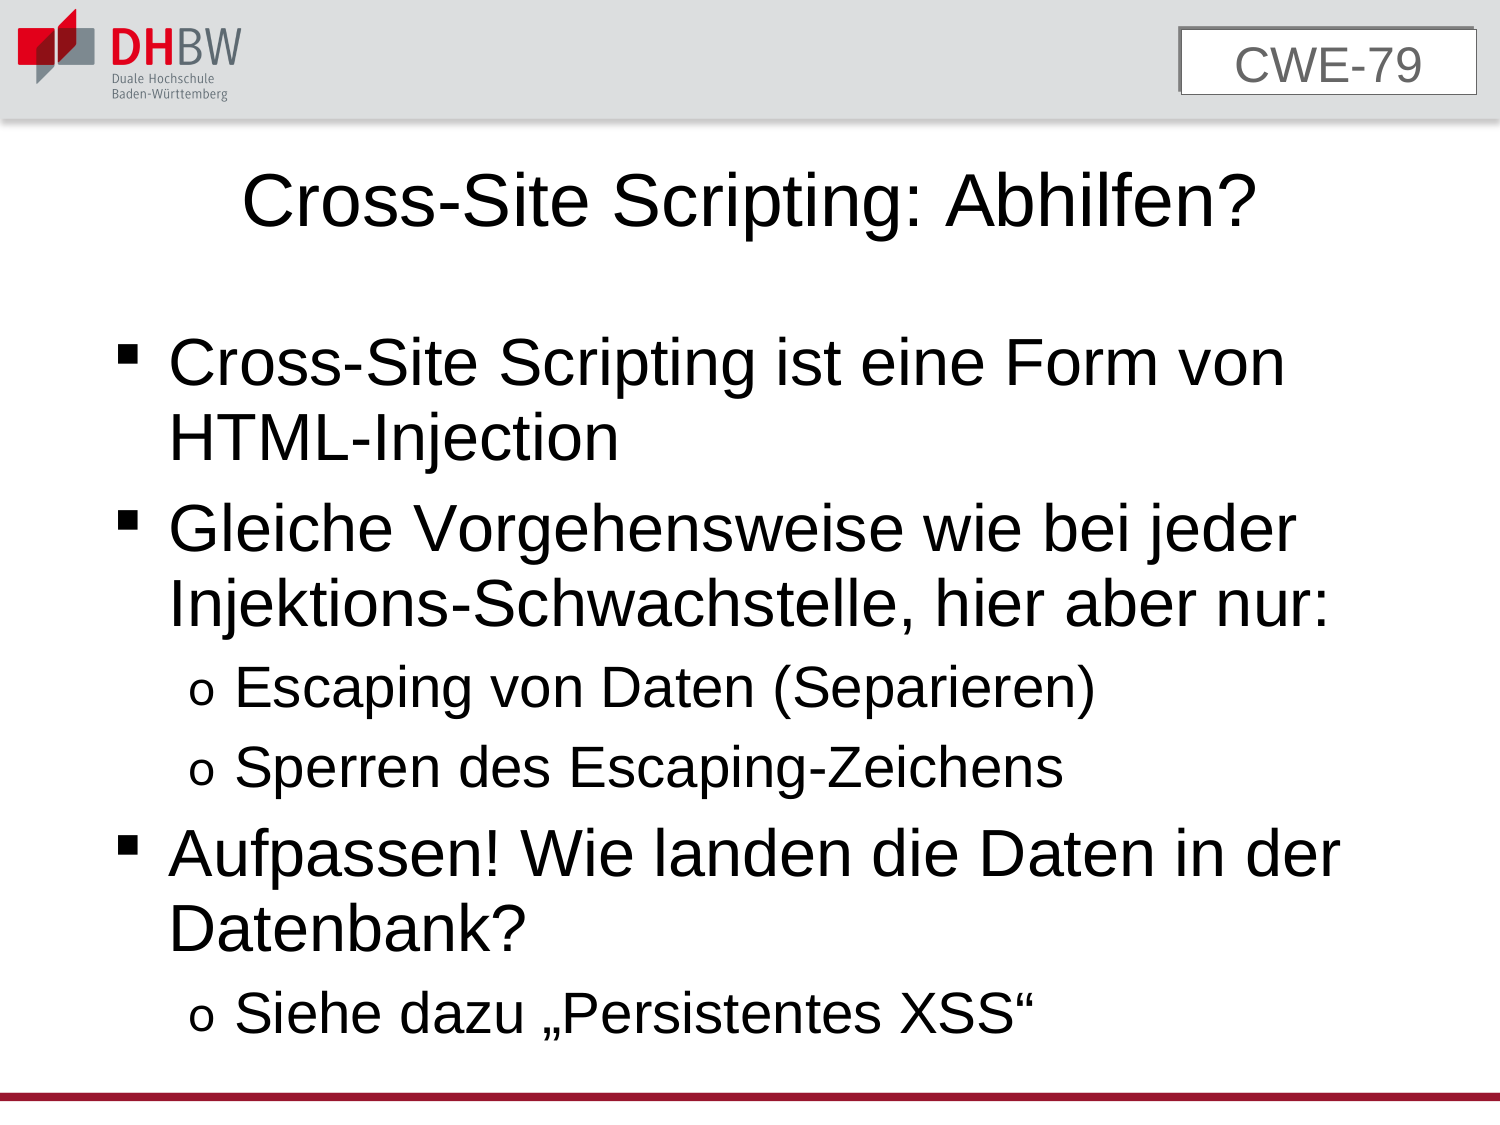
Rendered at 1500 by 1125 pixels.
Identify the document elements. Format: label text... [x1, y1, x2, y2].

picture [0, 0, 1500, 134]
picture [0, 266, 1500, 1121]
list Cross-Site Scripting ist eine Form von HTML-Injection Gleiche Vorgehensweise wie bei jeder Injektions-Schwachstelle, hier aber nur: Escaping von Daten (Separieren) Sperren des Escaping-Zeichens Aufpassen! Wie landen die Daten in der Datenbank? Siehe dazu „Persistentes XSS“ [112, 324, 1388, 1046]
text_box CWE-79 [1181, 29, 1477, 95]
title Cross-Site Scripting: Abhilfen? [0, 134, 1500, 266]
